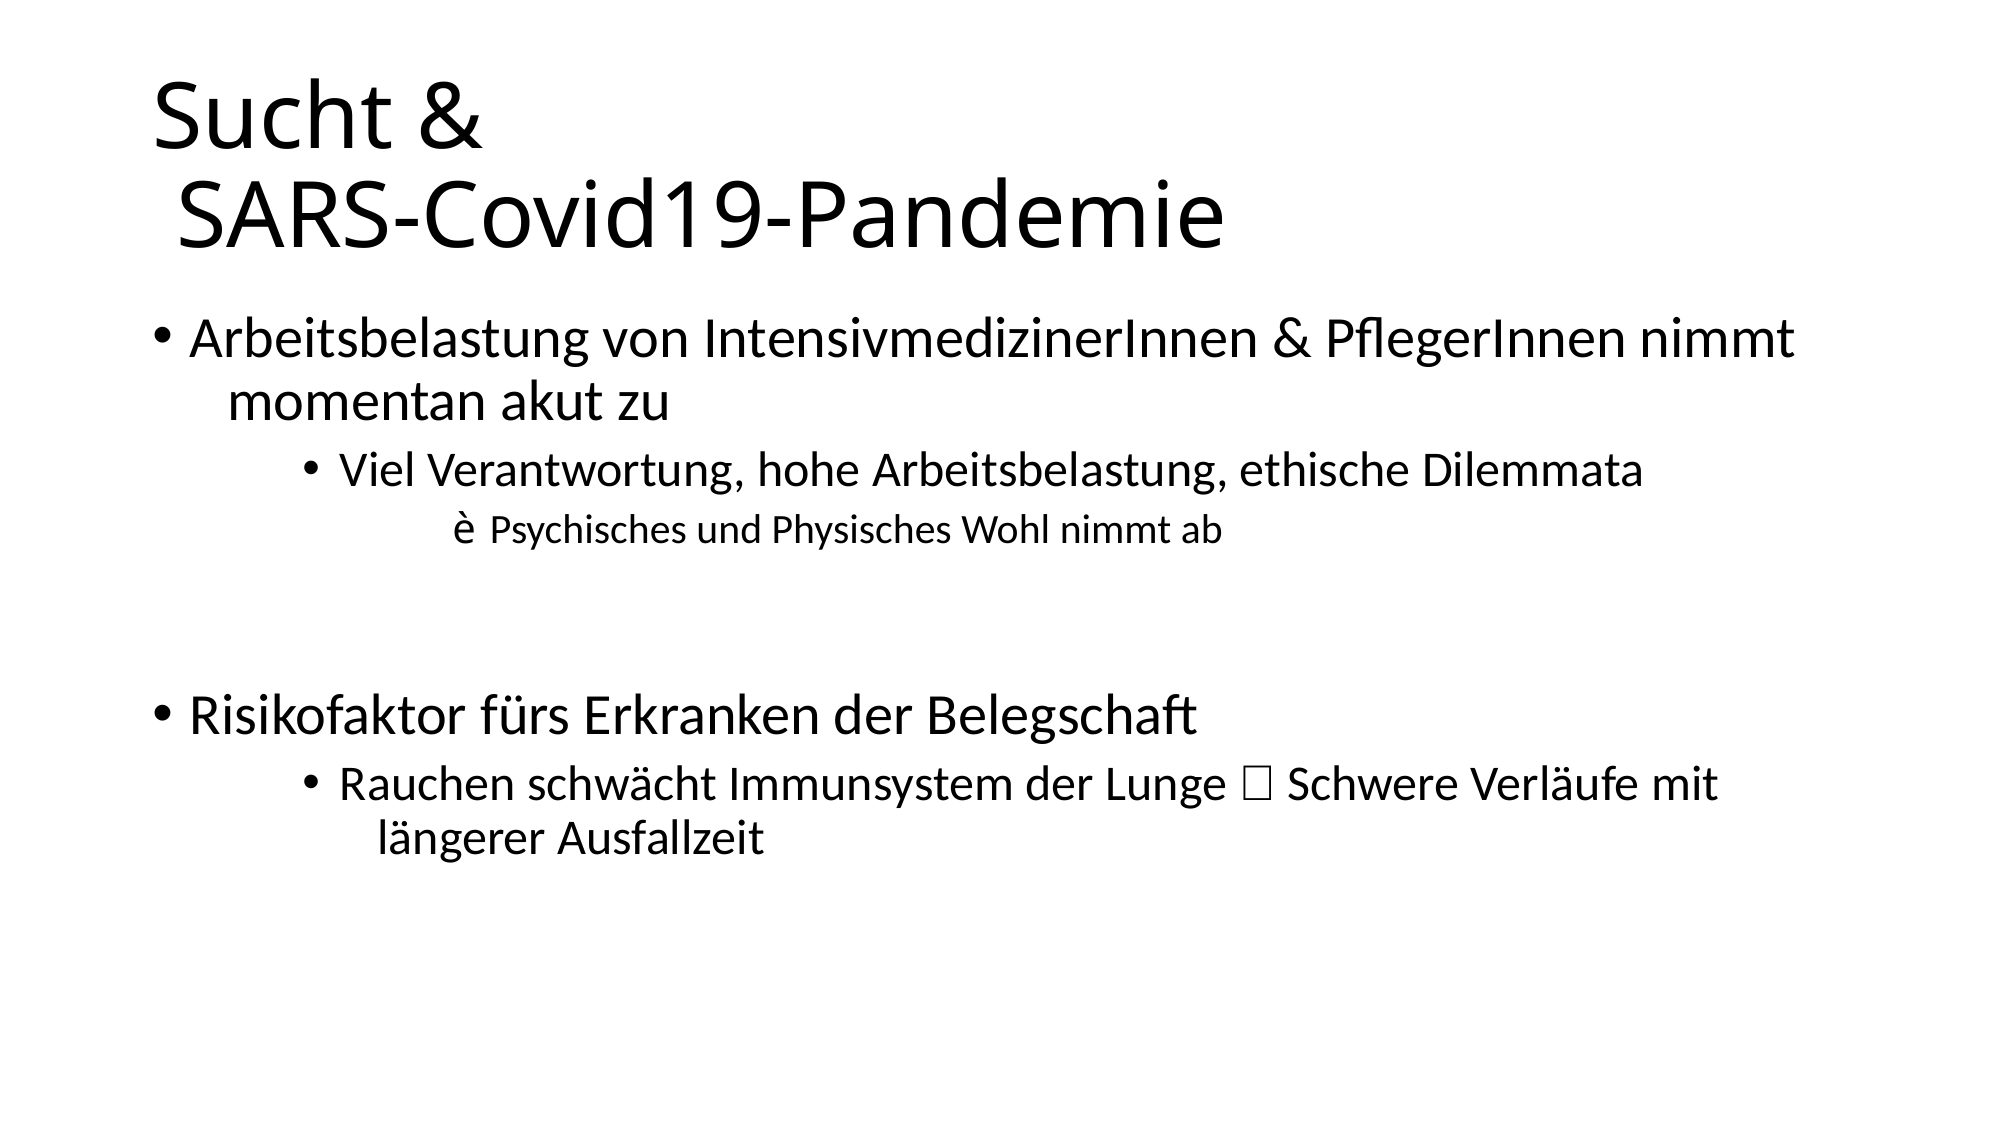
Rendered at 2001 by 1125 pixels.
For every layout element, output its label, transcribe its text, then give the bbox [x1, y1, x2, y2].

title Sucht & SARS-Covid19-Pandemie [137, 59, 1863, 278]
list Arbeitsbelastung von IntensivmedizinerInnen & PflegerInnen nimmt momentan akut zu Viel Verantwortung, hohe Arbeitsbelastung, ethische Dilemmata Psychisches und Physisches Wohl nimmt ab Risikofaktor fürs Erkranken der Belegschaft Rauchen schwächt Immunsystem der Lunge  Schwere Verläufe mit längerer Ausfallzeit [137, 299, 1863, 1014]
